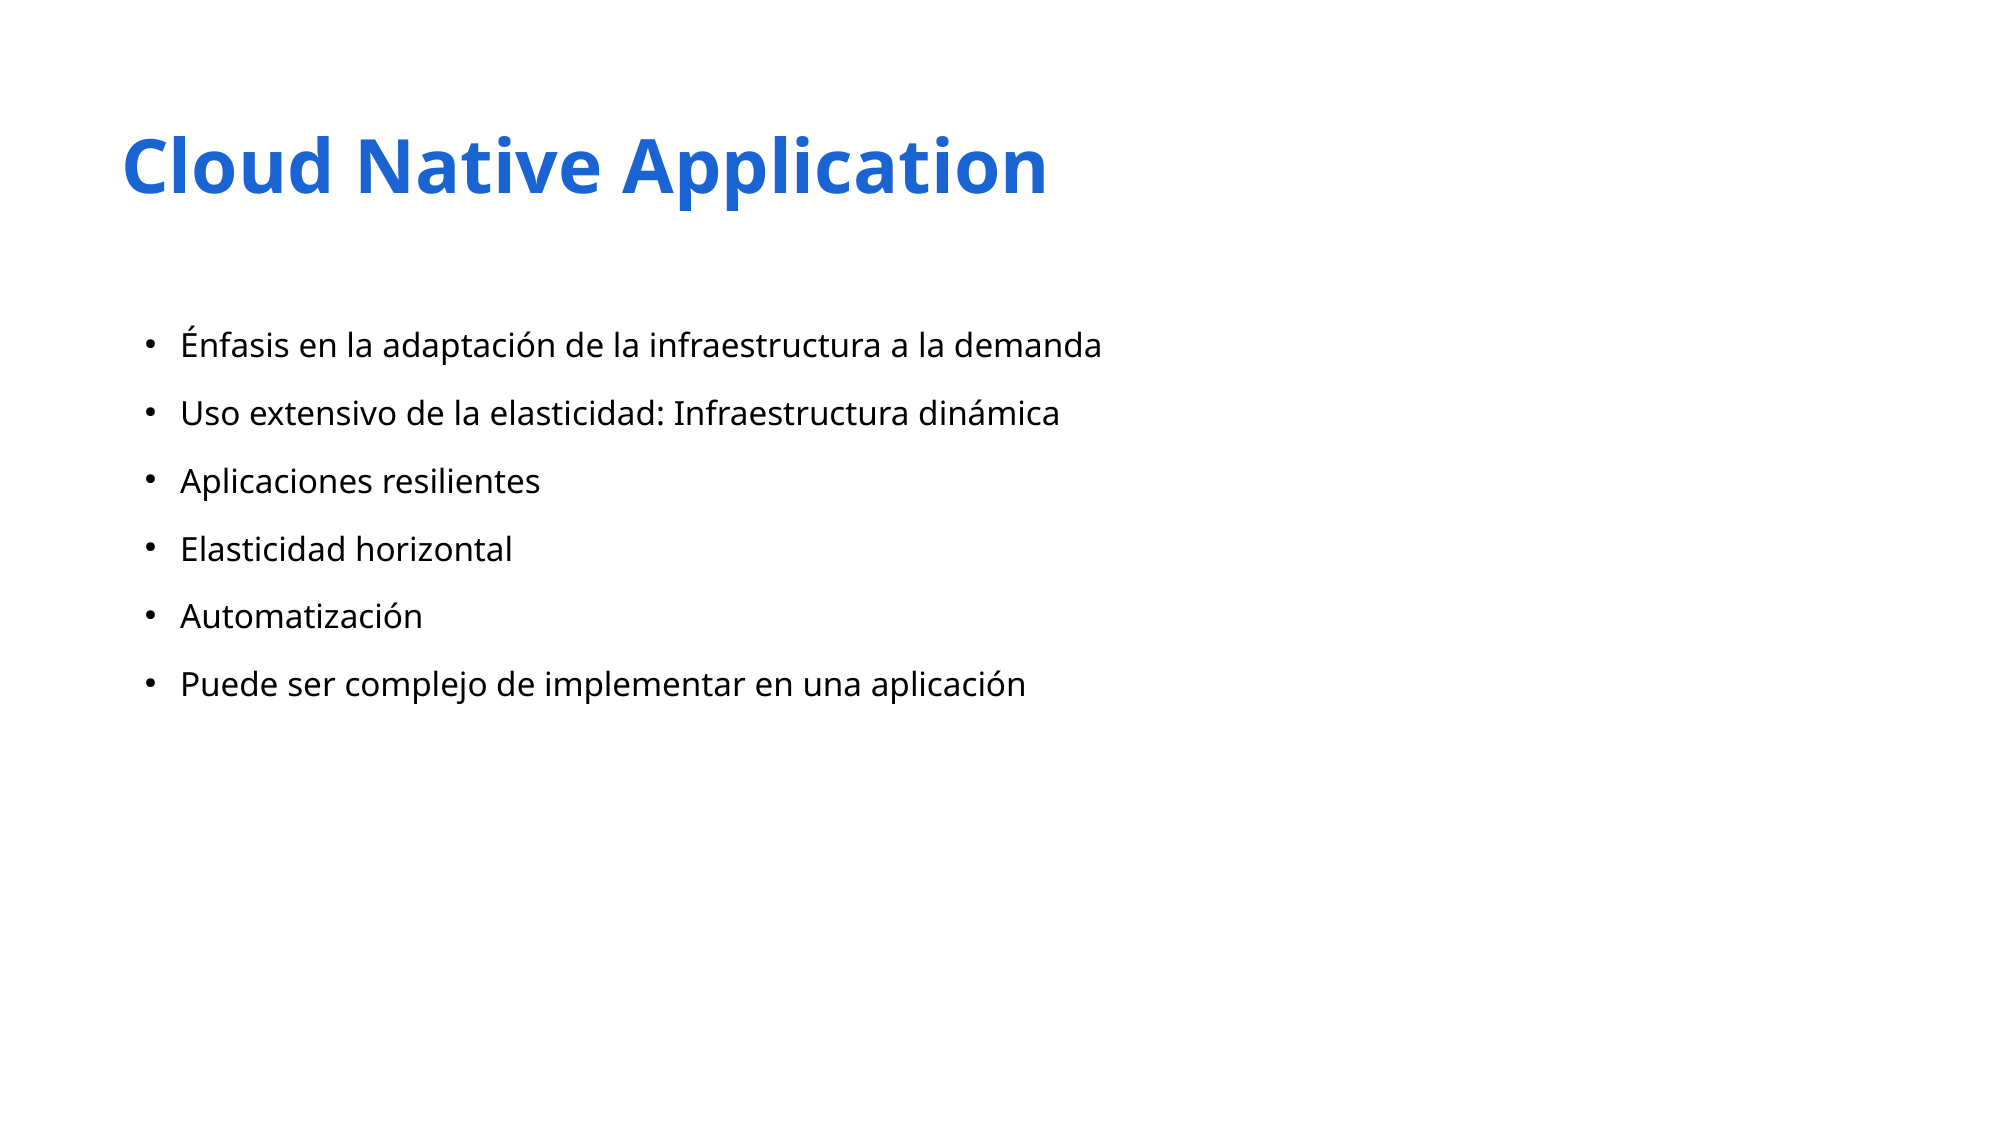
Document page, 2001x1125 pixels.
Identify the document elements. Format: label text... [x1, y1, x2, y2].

text_box Cloud Native Application [106, 106, 1878, 293]
text_box Énfasis en la adaptación de la infraestructura a la demanda Uso extensivo de la elasticidad: Infraestructura dinámica Aplicaciones resilientes Elasticidad horizontal Automatización Puede ser complejo de implementar en una aplicación [129, 292, 1843, 654]
